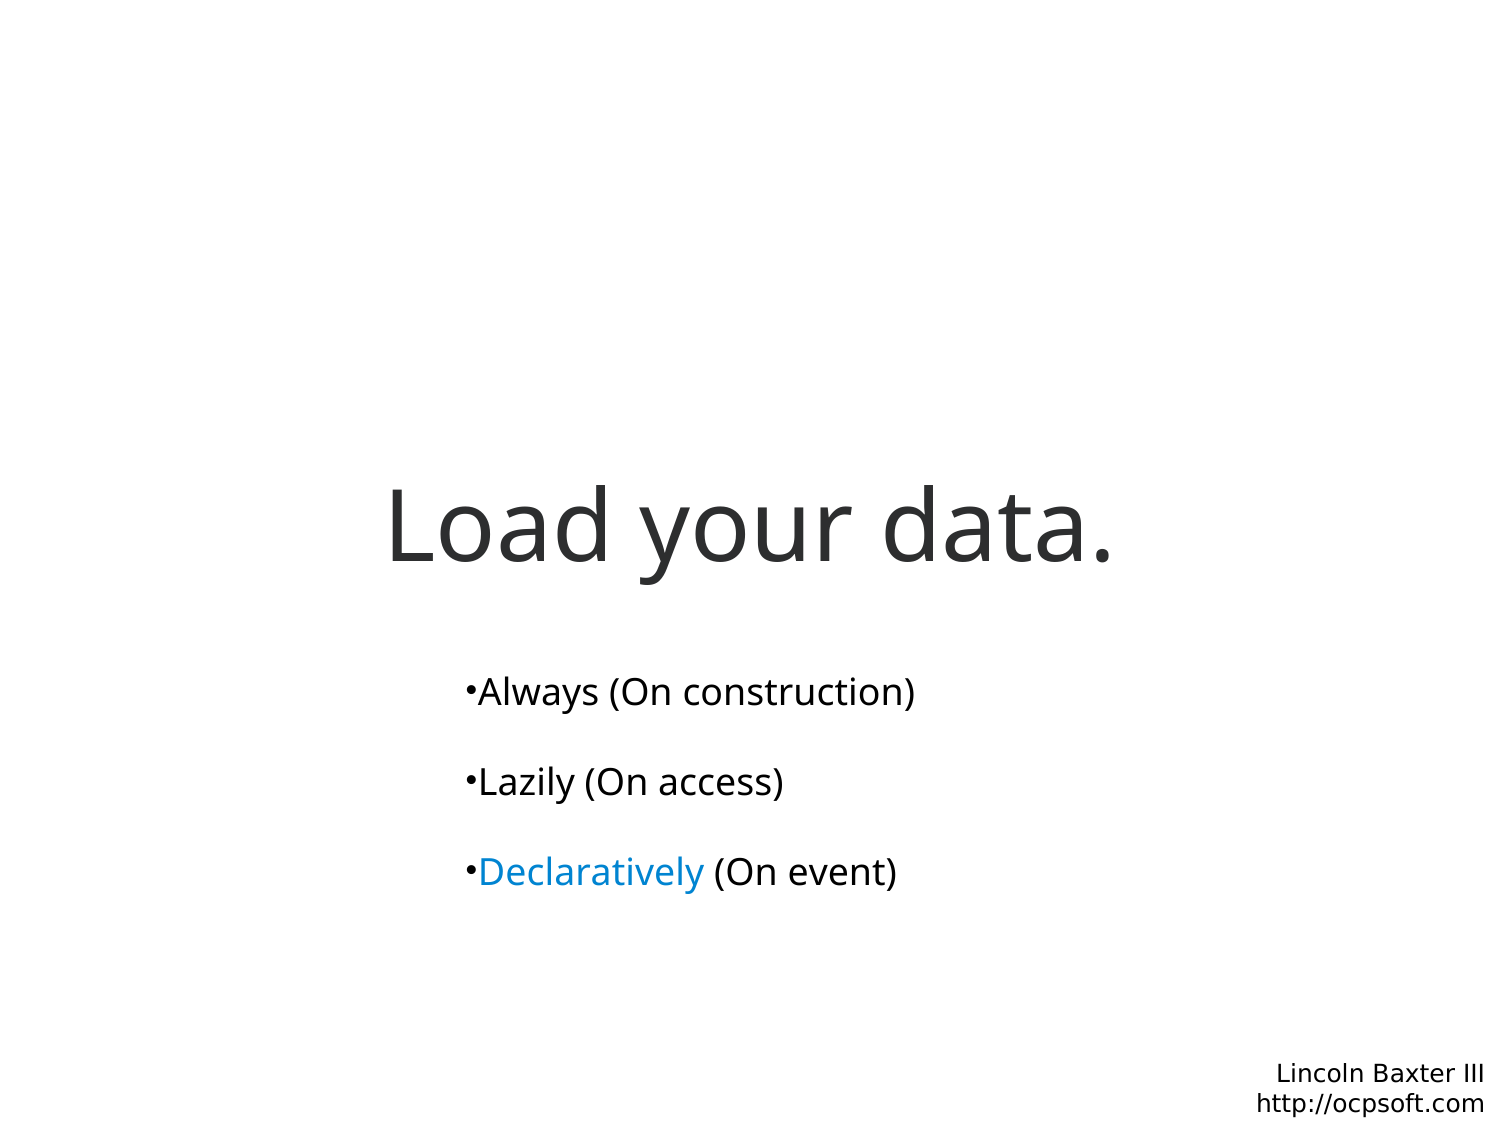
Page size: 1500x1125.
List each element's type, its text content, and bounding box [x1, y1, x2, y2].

subtitle Load your data. [75, 119, 1425, 923]
text_box Always (On construction) Lazily (On access) Declaratively (On event) [450, 660, 965, 901]
